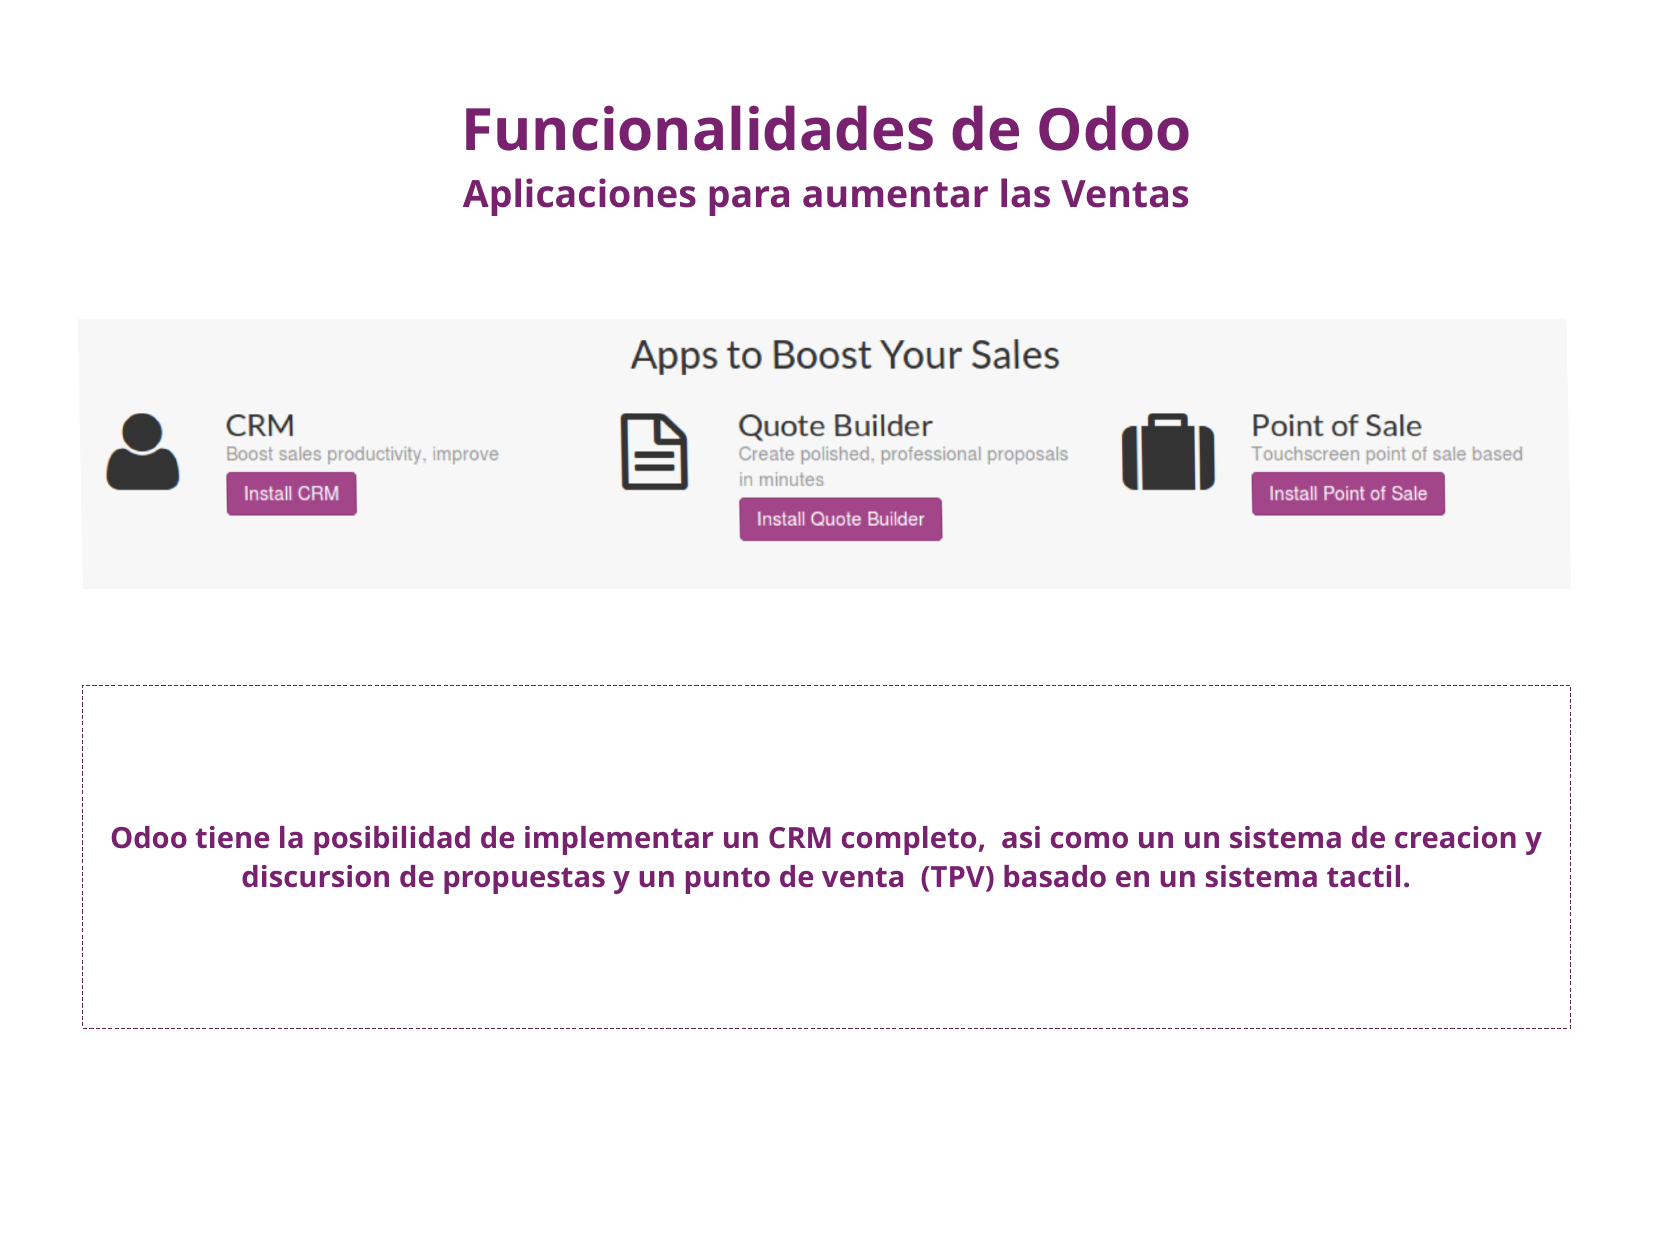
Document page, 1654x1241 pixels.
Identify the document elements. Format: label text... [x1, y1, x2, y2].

list Odoo tiene la posibilidad de implementar un CRM completo, asi como un un sistema de creacion y discursion de propuestas y un punto de venta (TPV) basado en un sistema tactil. [82, 685, 1571, 1029]
picture [77, 318, 1571, 589]
title Funcionalidades de Odoo Aplicaciones para aumentar las Ventas [82, 49, 1571, 257]
